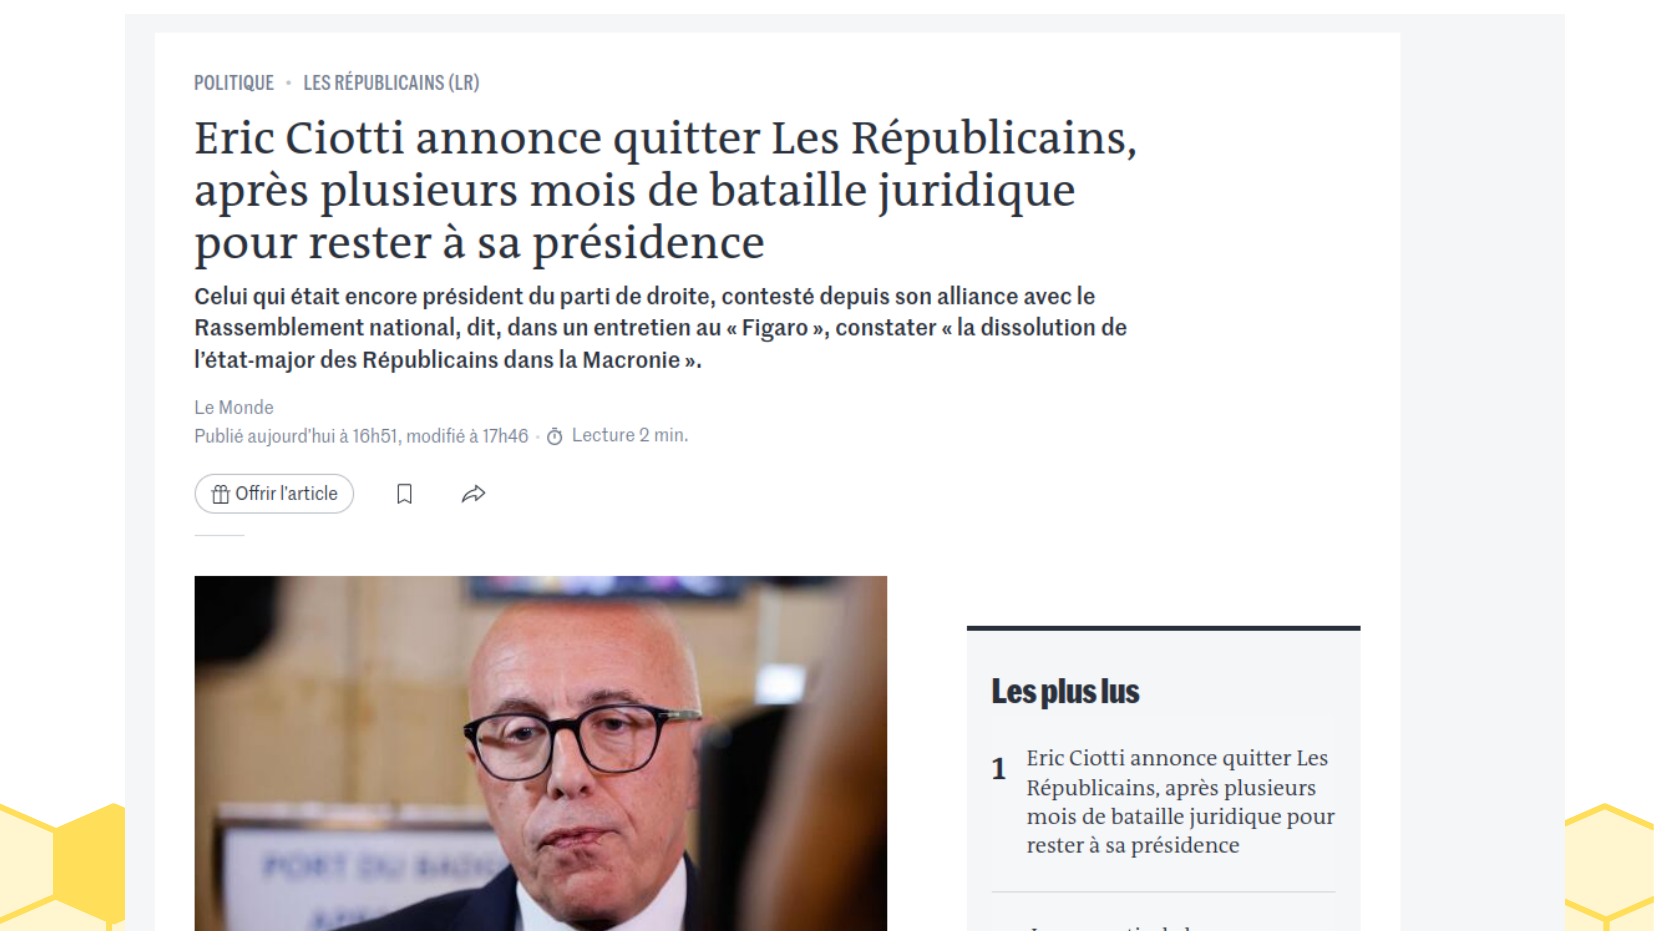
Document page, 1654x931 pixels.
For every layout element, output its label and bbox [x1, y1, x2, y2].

picture [125, 14, 1565, 931]
